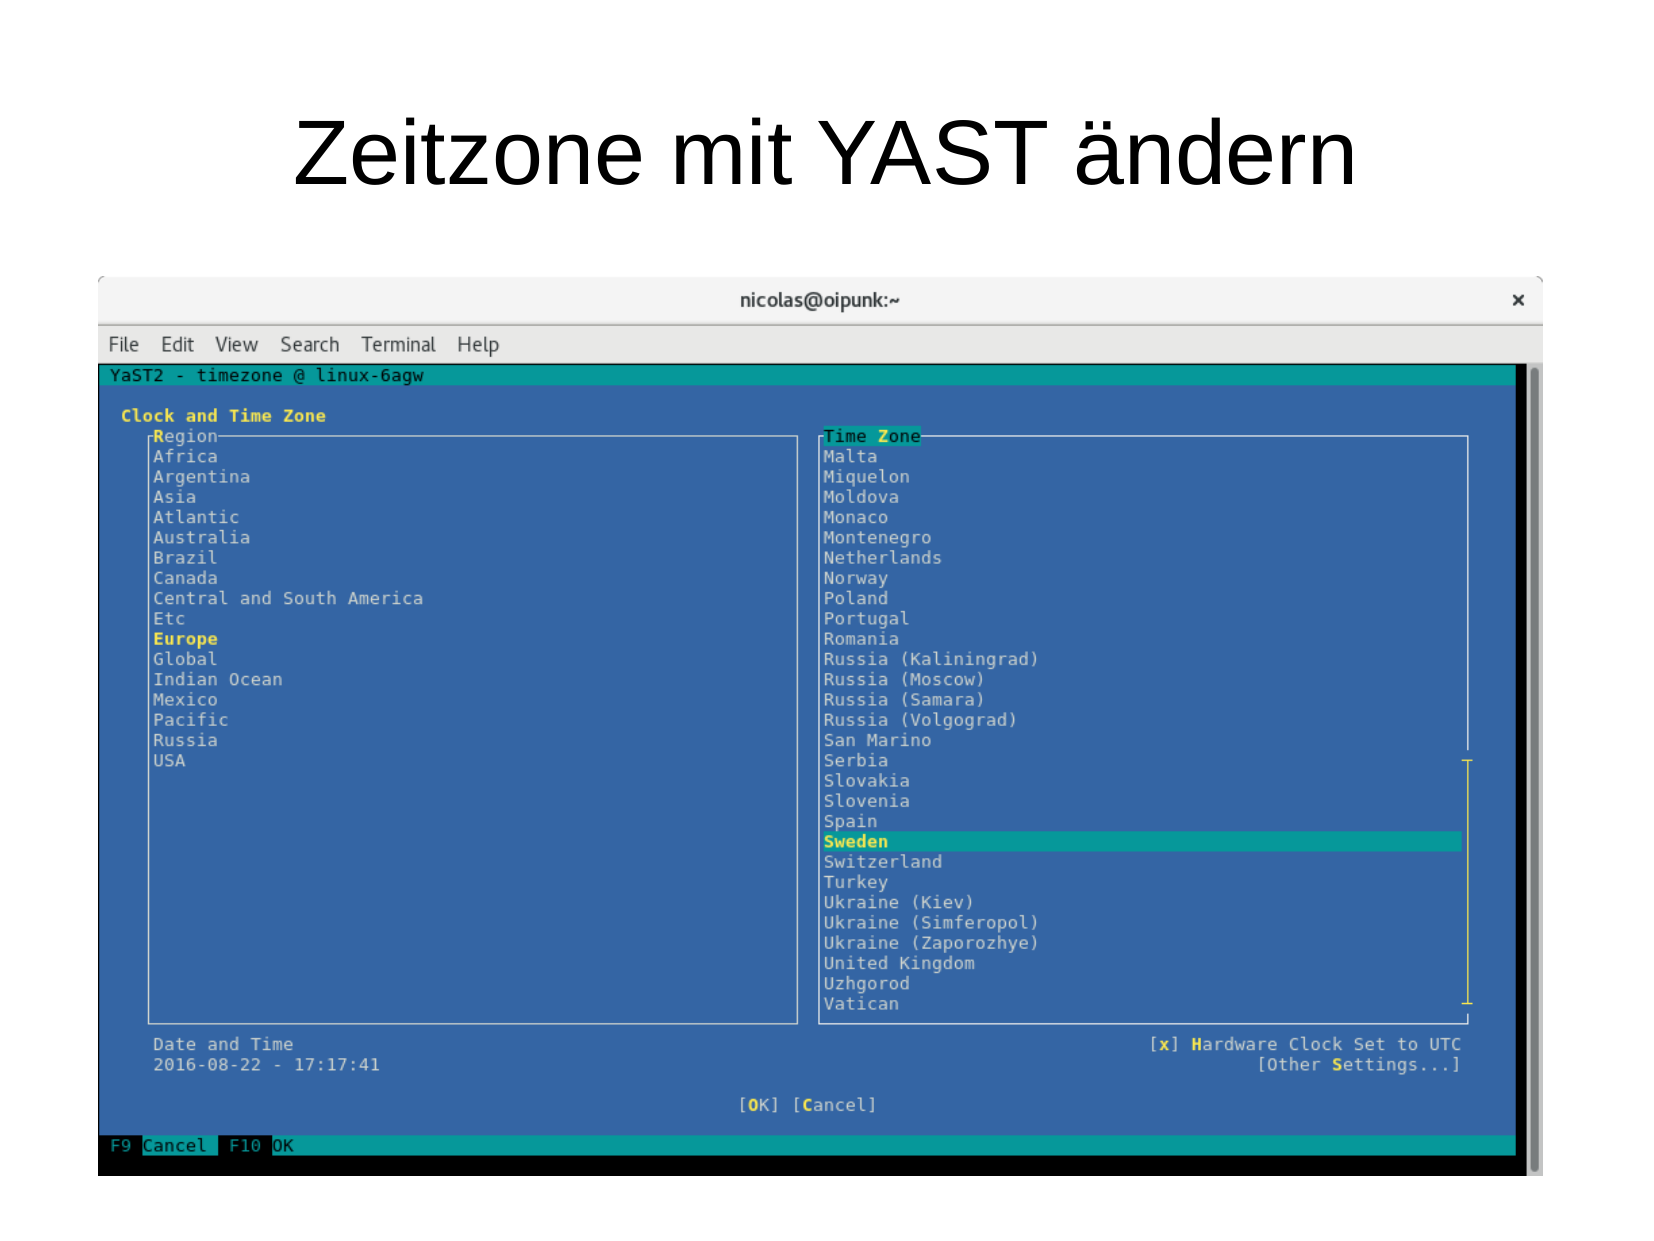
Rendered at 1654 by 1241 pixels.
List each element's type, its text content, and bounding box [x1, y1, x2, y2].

picture [98, 276, 1543, 1176]
title Zeitzone mit YAST ändern [82, 49, 1571, 257]
